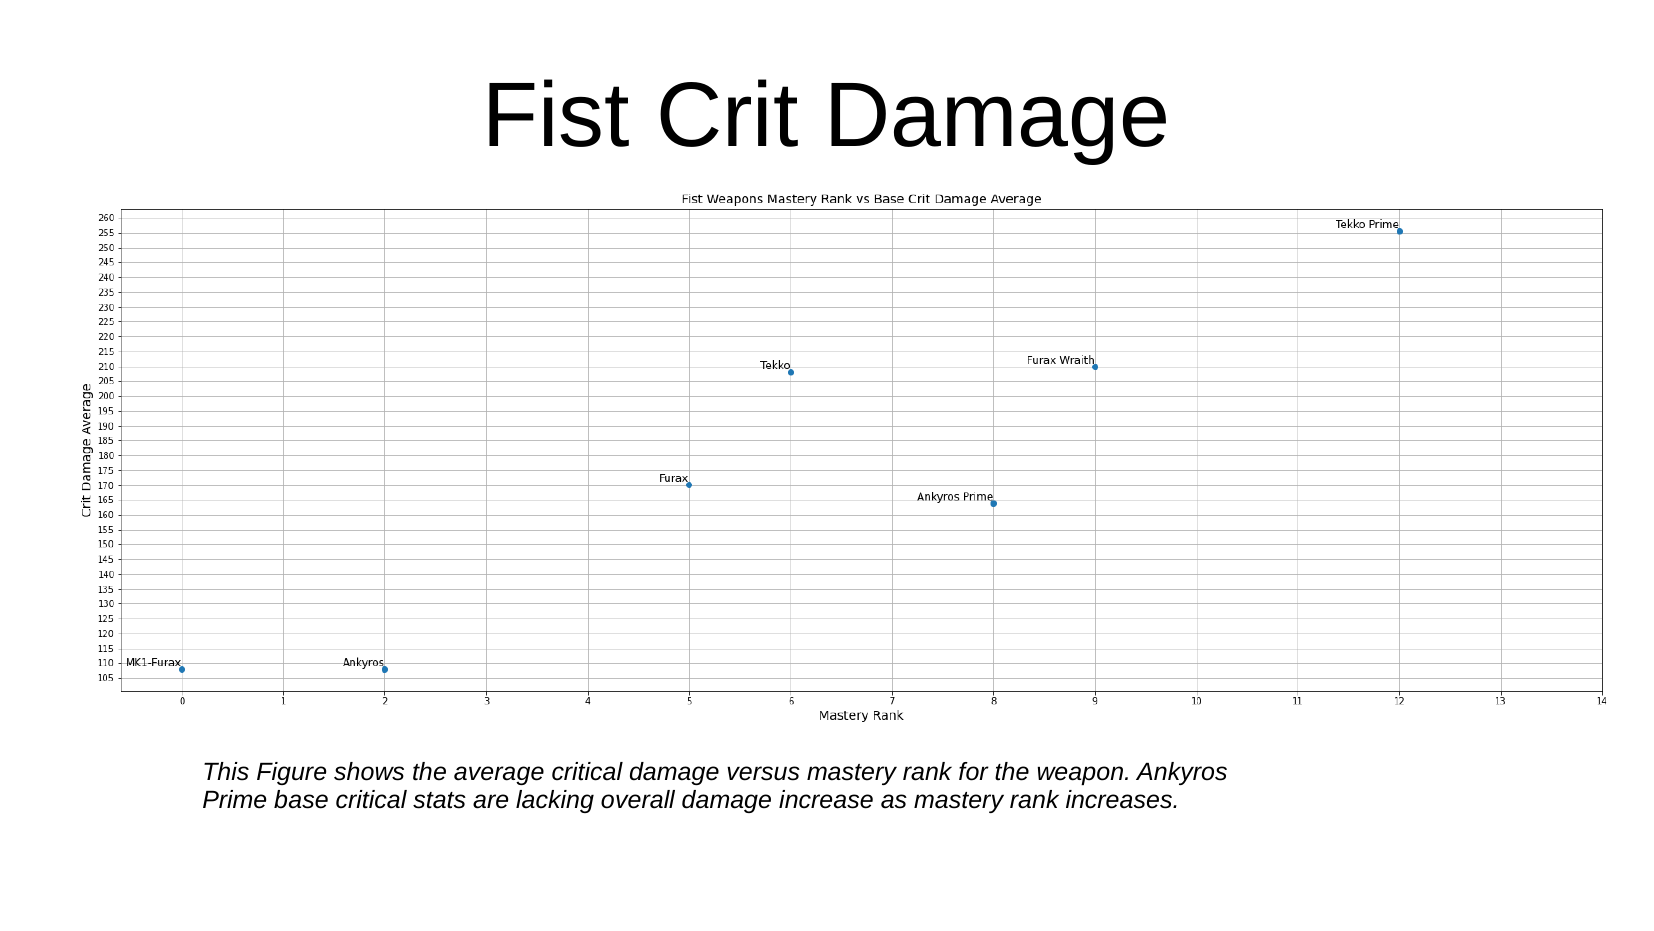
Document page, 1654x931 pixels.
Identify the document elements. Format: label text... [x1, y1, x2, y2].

text_box This Figure shows the average critical damage versus mastery rank for the weapon. Ankyros Prime base critical stats are lacking overall damage increase as mastery rank increases. [187, 750, 1313, 863]
title Fist Crit Damage [82, 37, 1571, 187]
picture [75, 187, 1613, 728]
